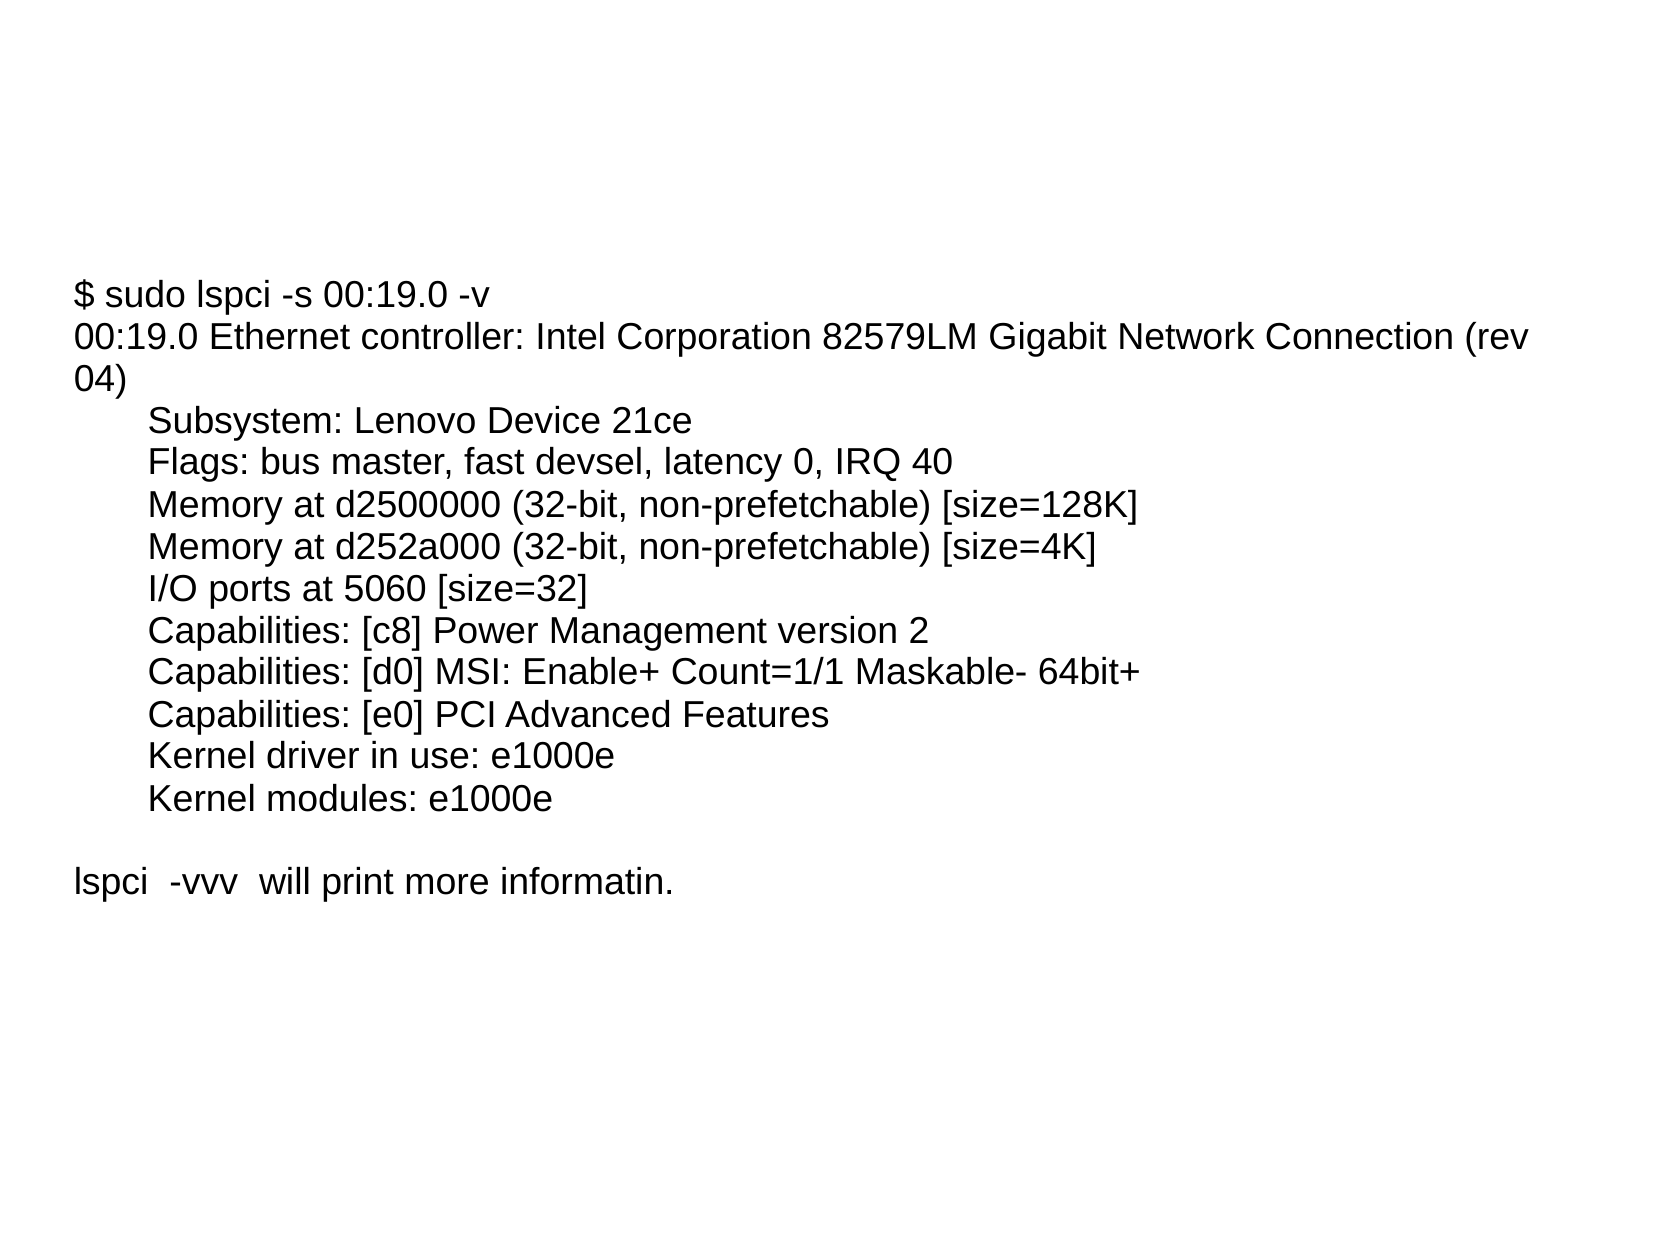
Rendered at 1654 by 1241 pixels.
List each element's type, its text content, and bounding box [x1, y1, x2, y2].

text_box $ sudo lspci -s 00:19.0 -v 00:19.0 Ethernet controller: Intel Corporation 82579LM Gigabit Network Connection (rev 04) Subsystem: Lenovo Device 21ce Flags: bus master, fast devsel, latency 0, IRQ 40 Memory at d2500000 (32-bit, non-prefetchable) [size=128K] Memory at d252a000 (32-bit, non-prefetchable) [size=4K] I/O ports at 5060 [size=32] Capabilities: [c8] Power Management version 2 Capabilities: [d0] MSI: Enable+ Count=1/1 Maskable- 64bit+ Capabilities: [e0] PCI Advanced Features Kernel driver in use: e1000e Kernel modules: e1000e lspci -vvv will print more informatin. [59, 265, 1595, 911]
